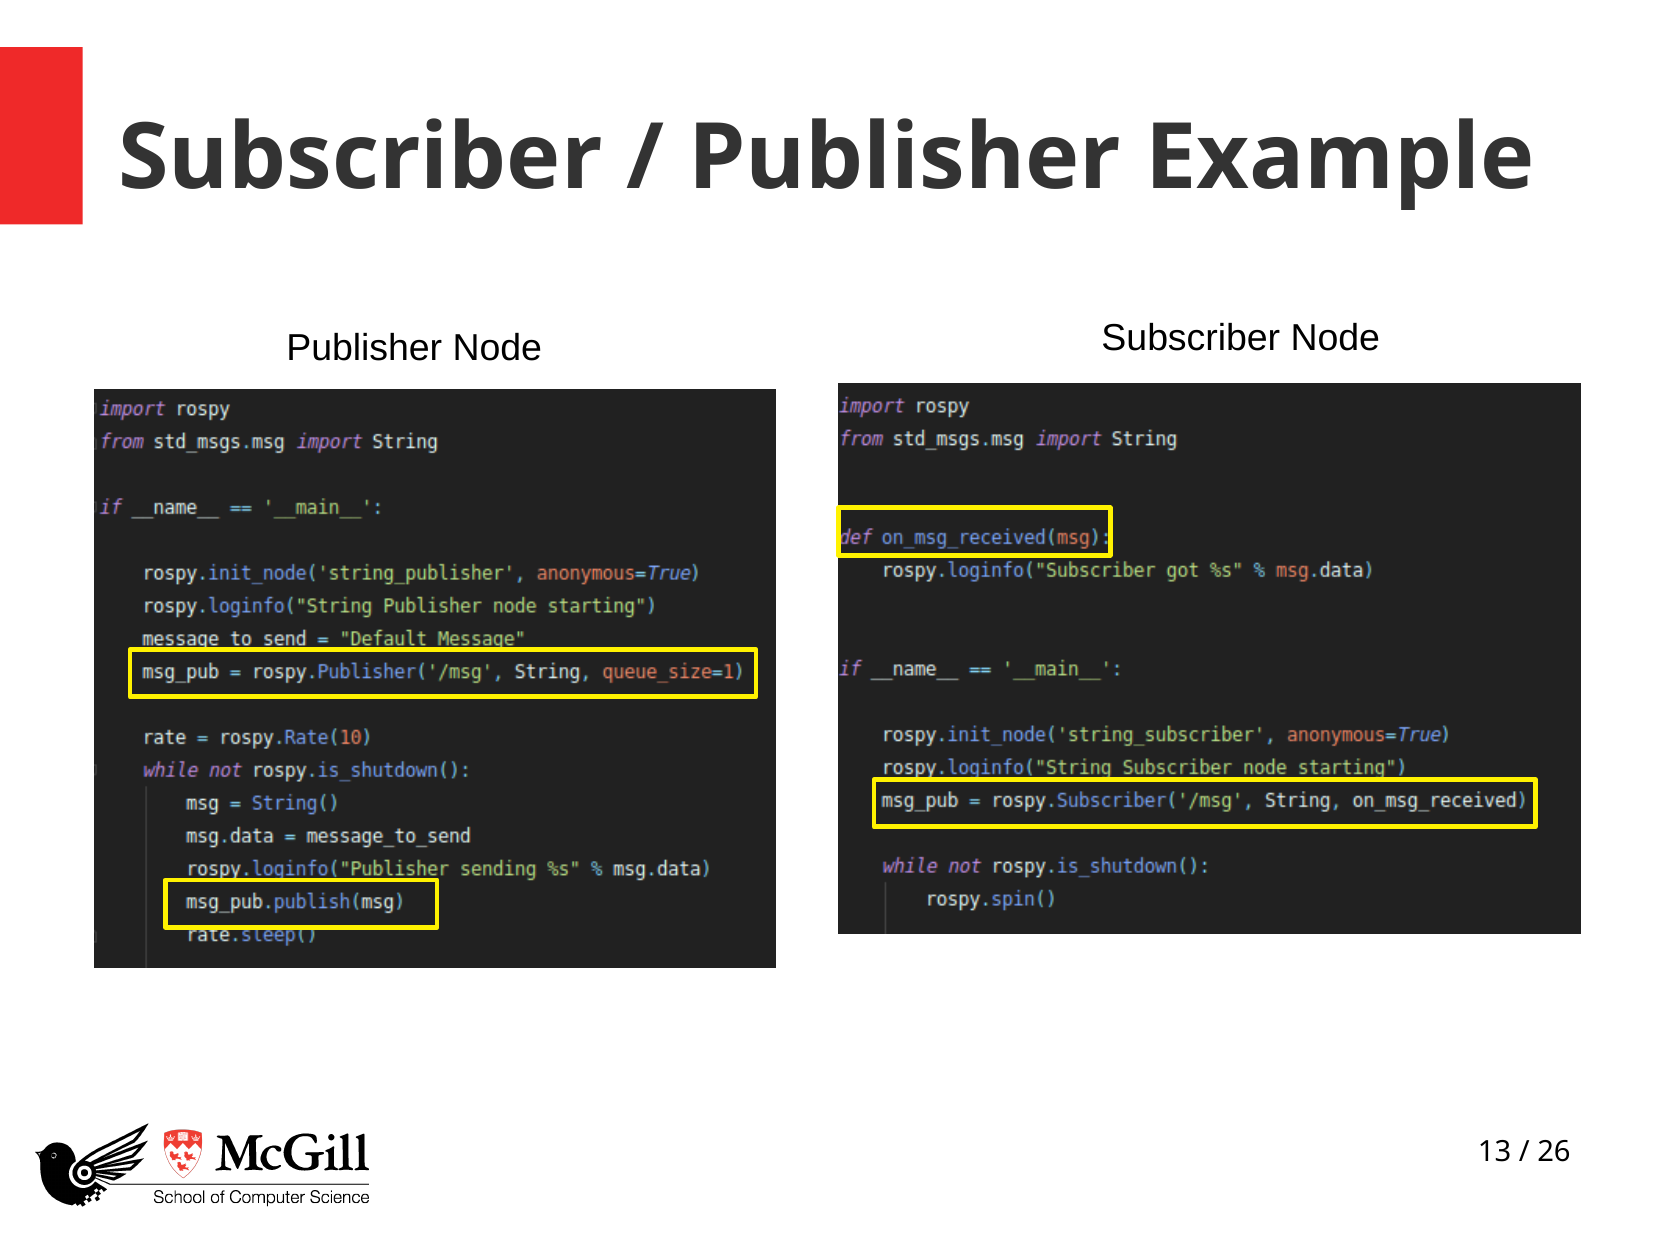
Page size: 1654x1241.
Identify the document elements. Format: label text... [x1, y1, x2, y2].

text_box [129, 649, 756, 697]
picture [838, 383, 1581, 934]
text_box Publisher Node [271, 318, 564, 376]
picture [35, 1110, 369, 1216]
text_box [165, 879, 438, 928]
text_box [838, 507, 1111, 556]
title Subscriber / Publisher Example [118, 45, 1571, 260]
text_box [874, 779, 1536, 827]
picture [94, 389, 776, 968]
text_box Subscriber Node [1086, 309, 1430, 409]
